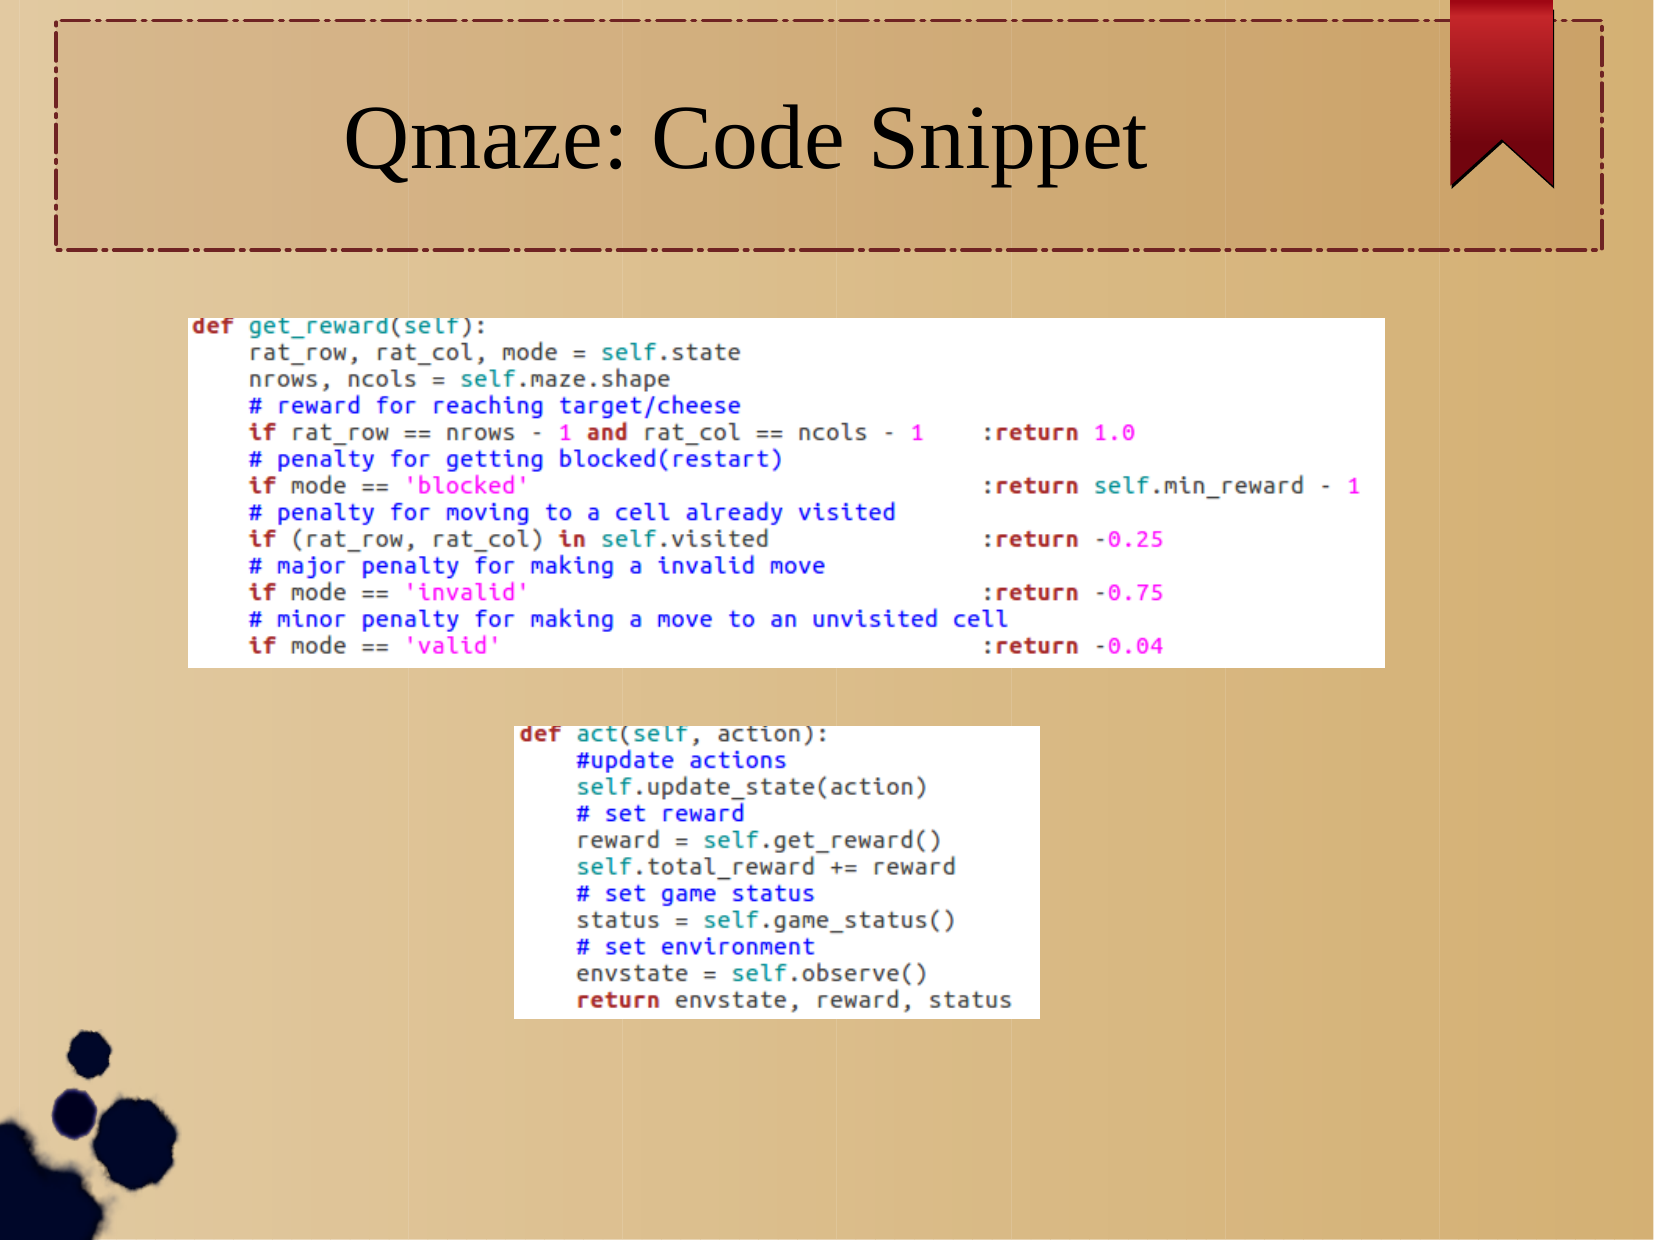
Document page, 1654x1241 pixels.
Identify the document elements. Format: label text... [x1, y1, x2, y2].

title Qmaze: Code Snippet [82, 47, 1412, 229]
picture [514, 726, 1040, 1019]
picture [188, 318, 1385, 668]
